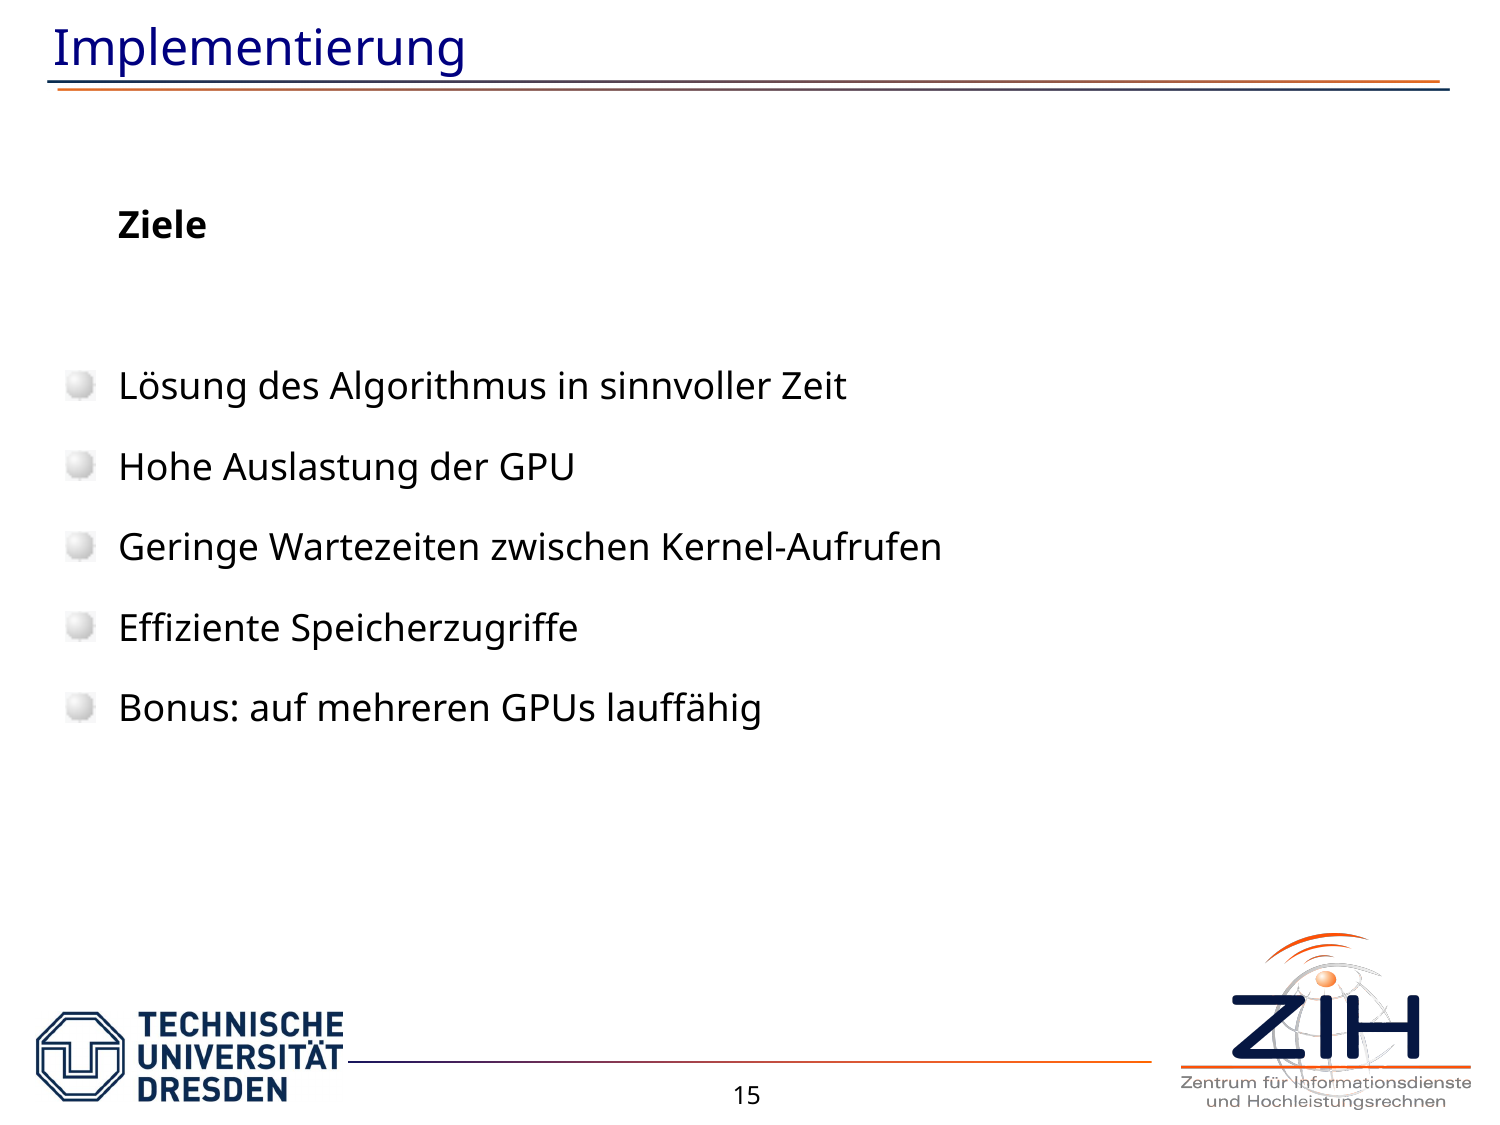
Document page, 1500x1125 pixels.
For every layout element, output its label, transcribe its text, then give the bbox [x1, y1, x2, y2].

title Implementierung [53, 12, 1453, 81]
picture [35, 1011, 343, 1102]
list Ziele Lösung des Algorithmus in sinnvoller Zeit Hohe Auslastung der GPU Geringe Wartezeiten zwischen Kernel-Aufrufen Effiziente Speicherzugriffe Bonus: auf mehreren GPUs lauffähig [29, 118, 1418, 771]
picture [1181, 933, 1471, 1110]
picture [47, 80, 1450, 91]
